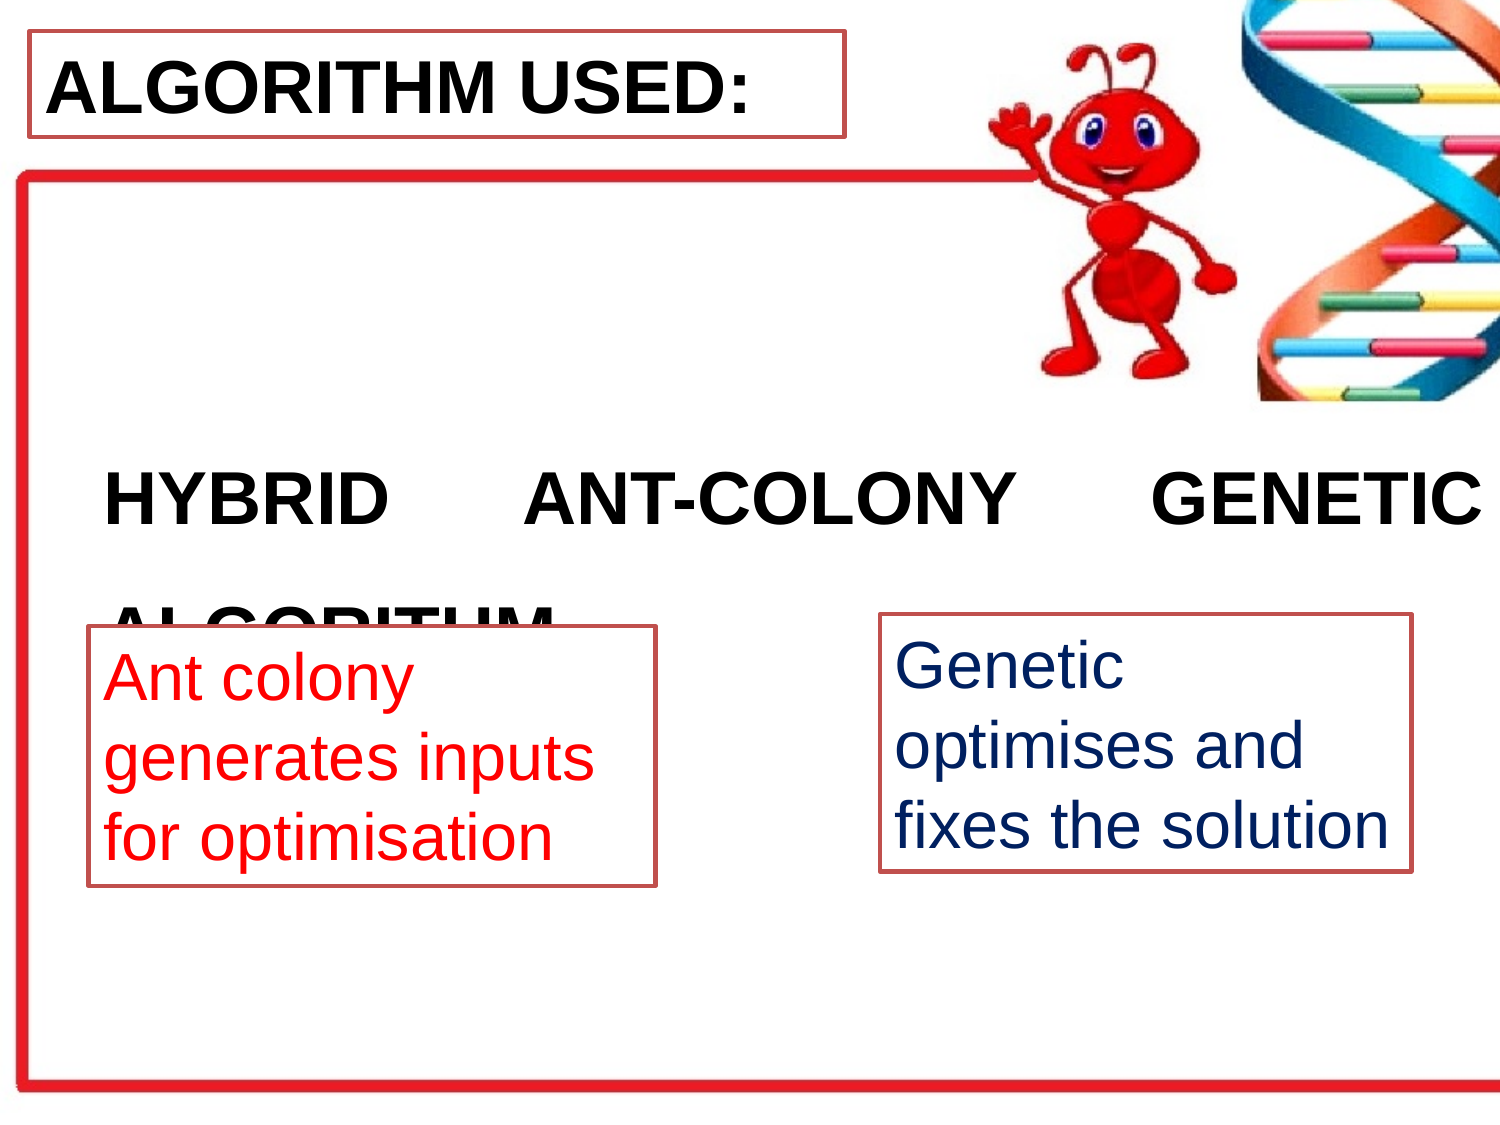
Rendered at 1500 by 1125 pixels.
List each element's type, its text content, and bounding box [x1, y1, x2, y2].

text_box Ant colony generates inputs for optimisation [88, 625, 656, 886]
text_box HYBRID ANT-COLONY GENETIC ALGORITHM [88, 397, 1500, 538]
picture [0, 0, 1500, 1125]
text_box Genetic optimises and fixes the solution [879, 614, 1412, 872]
text_box ALGORITHM USED: [29, 30, 845, 137]
